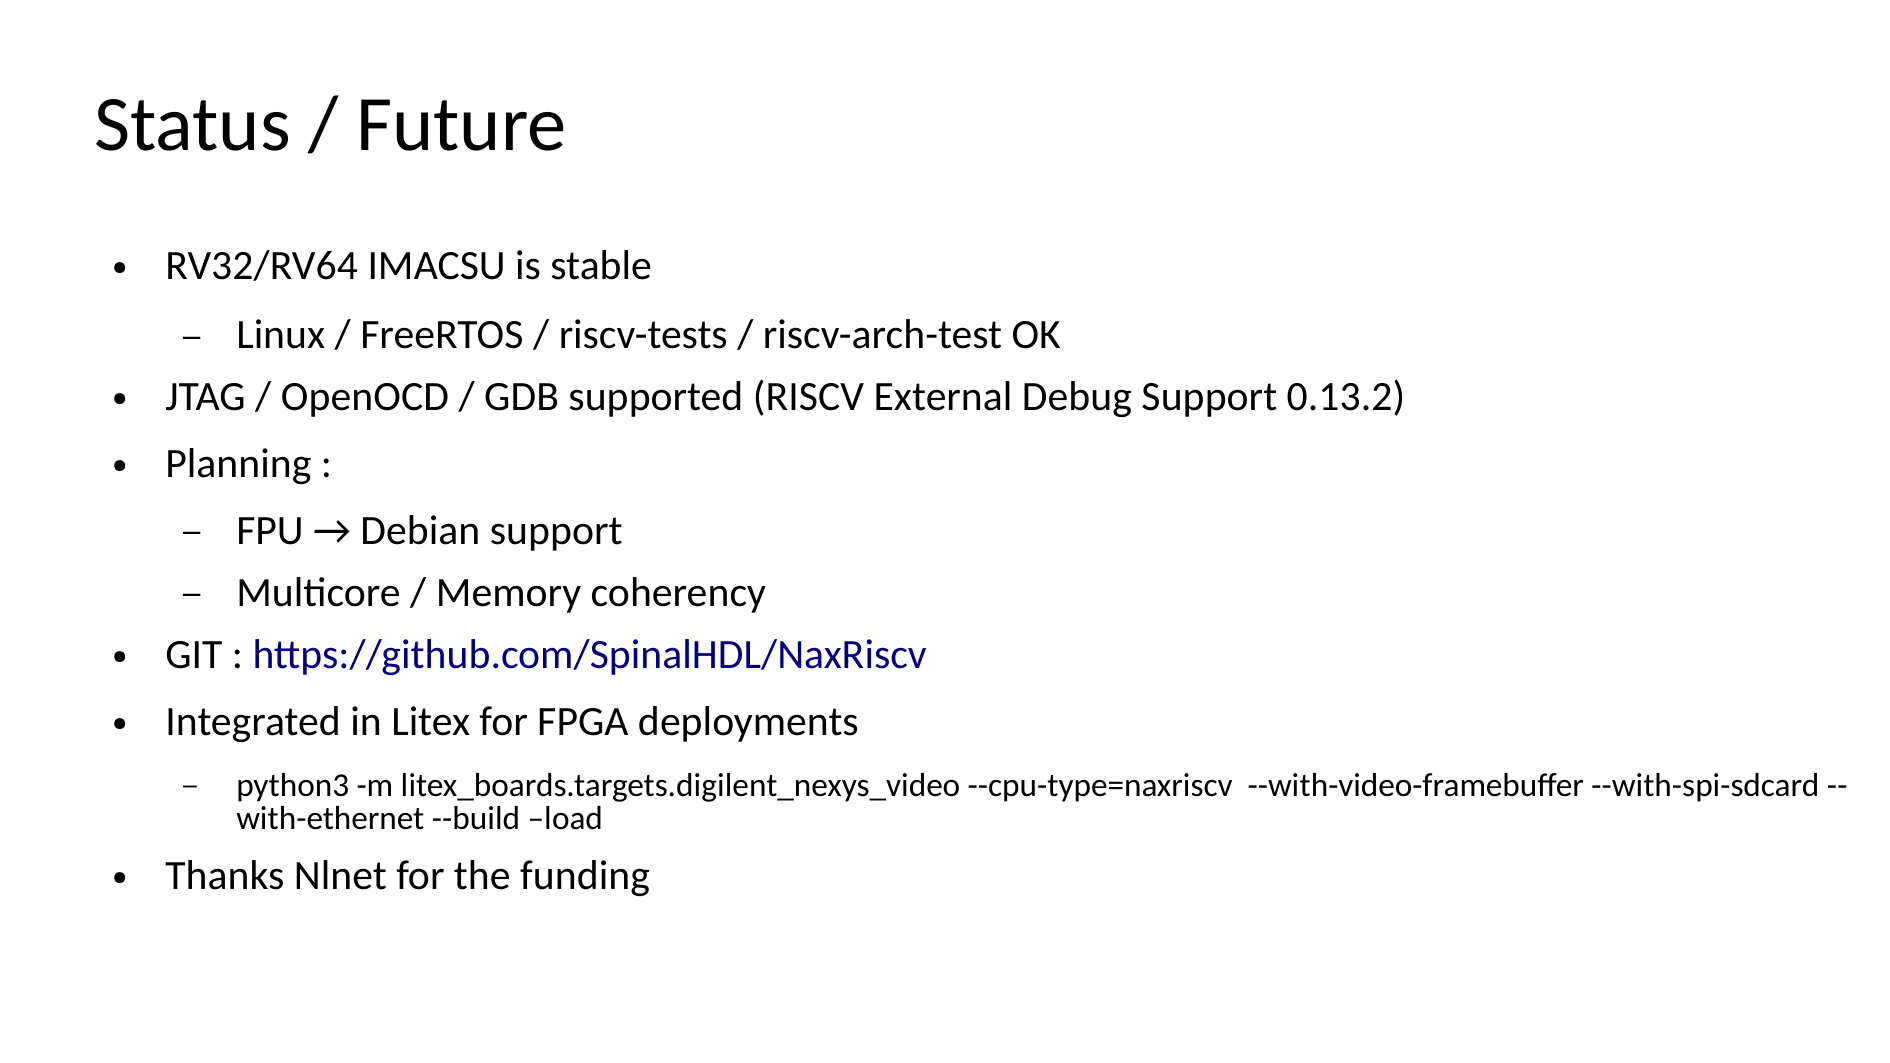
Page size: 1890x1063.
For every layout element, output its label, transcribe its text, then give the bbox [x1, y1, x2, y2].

list RV32/RV64 IMACSU is stable Linux / FreeRTOS / riscv-tests / riscv-arch-test OK JTAG / OpenOCD / GDB supported (RISCV External Debug Support 0.13.2) Planning : FPU → Debian support Multicore / Memory coherency GIT : https://github.com/SpinalHDL/NaxRiscv Integrated in Litex for FPGA deployments python3 -m litex_boards.targets.digilent_nexys_video --cpu-type=naxriscv --with-video-framebuffer --with-spi-sdcard --with-ethernet --build –load Thanks Nlnet for the funding [94, 248, 1878, 1063]
title Status / Future [94, 42, 1796, 220]
